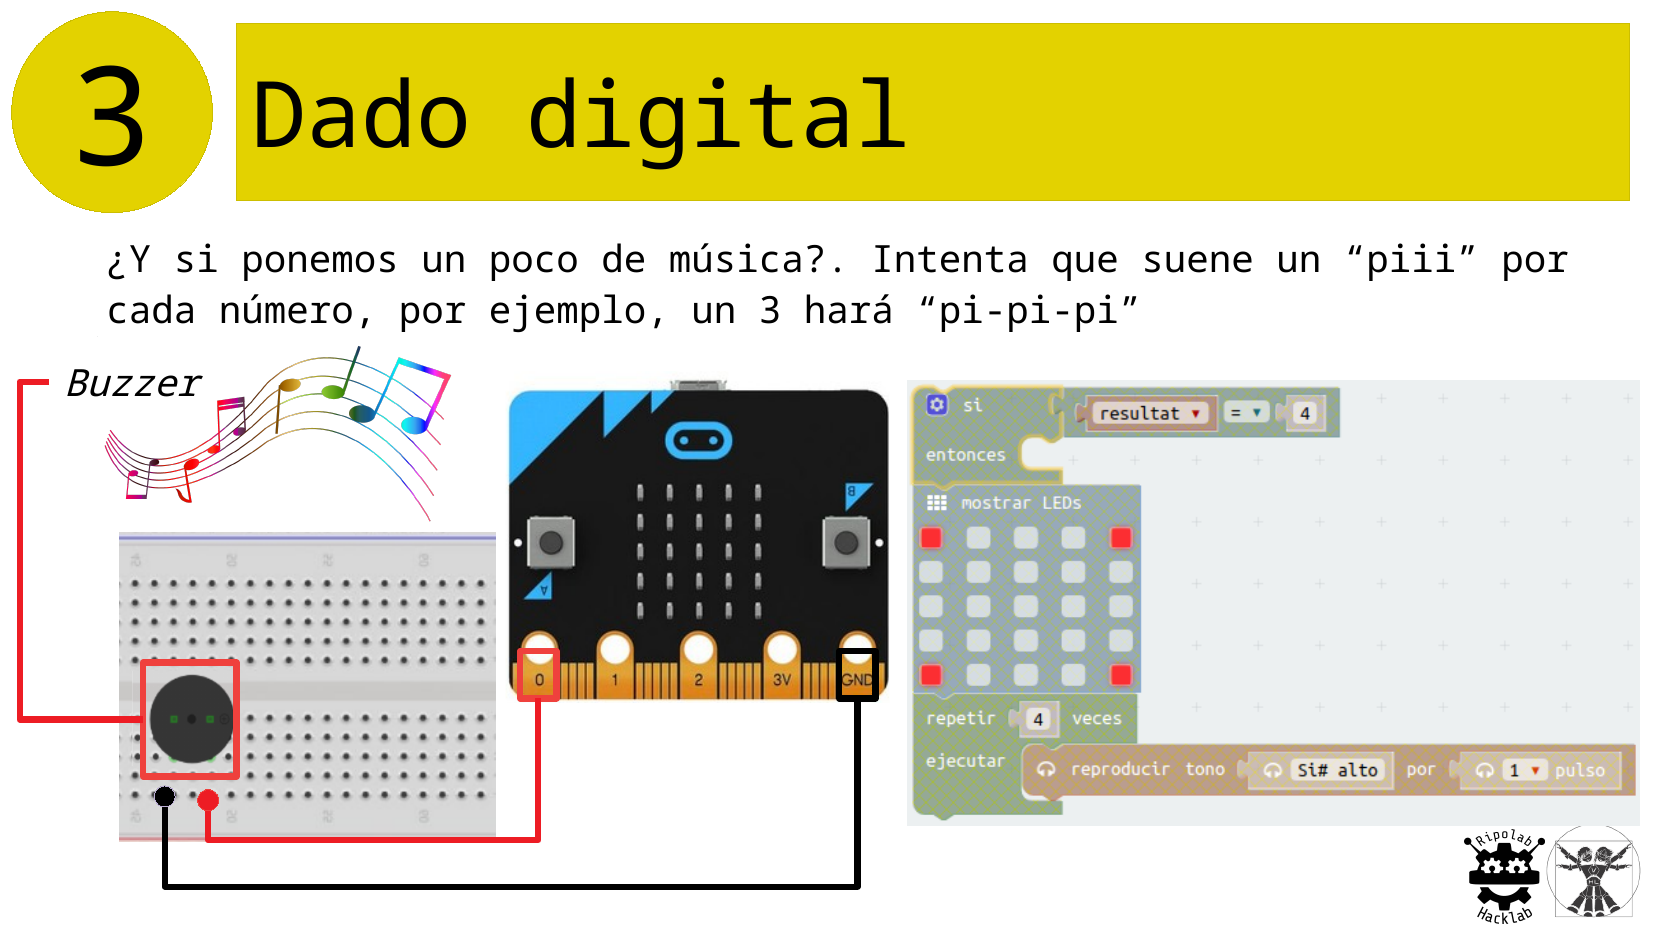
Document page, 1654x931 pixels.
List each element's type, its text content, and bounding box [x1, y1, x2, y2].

picture [523, 654, 553, 695]
text_box [197, 789, 219, 811]
picture [907, 380, 1642, 924]
picture [842, 654, 872, 695]
picture [146, 666, 233, 773]
text_box Dado digital [236, 23, 1630, 201]
text_box ¿Y si ponemos un poco de música?. Intenta que suene un “piii” por cada número, por ejemplo, un 3 hará “pi-pi-pi” [91, 224, 1626, 386]
text_box 3 [11, 11, 213, 213]
picture [505, 386, 890, 703]
text_box Buzzer [49, 348, 91, 413]
picture [91, 386, 496, 842]
text_box [154, 785, 176, 807]
